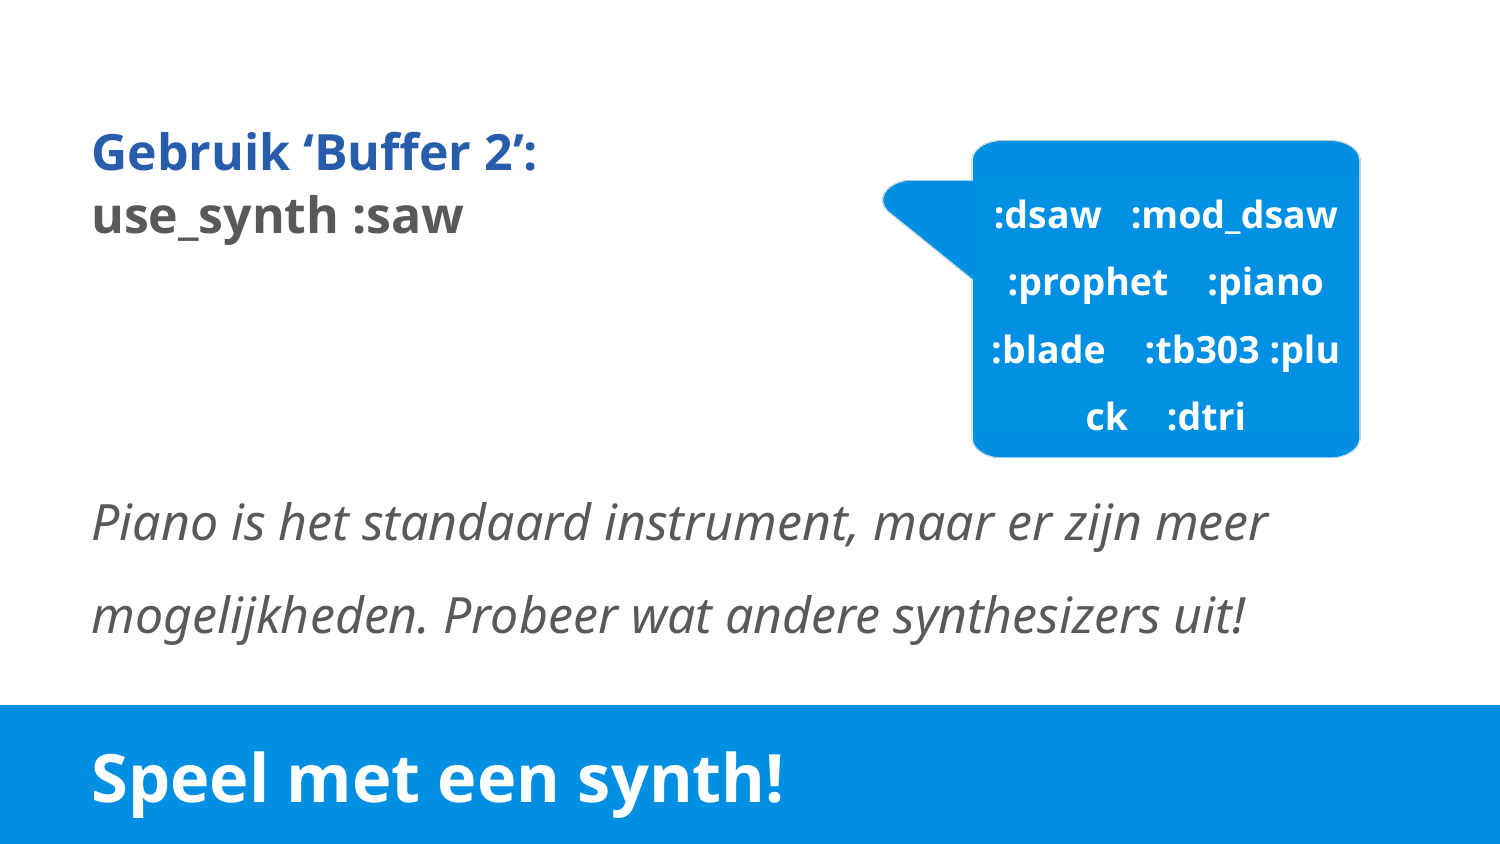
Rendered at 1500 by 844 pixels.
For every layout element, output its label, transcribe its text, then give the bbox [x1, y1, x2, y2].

title Speel met een synth! [76, 721, 1500, 828]
picture [0, 705, 1500, 844]
list use_synth :saw Piano is het standaard instrument, maar er zijn meer mogelijkheden. Probeer wat andere synthesizers uit! [76, 168, 1454, 500]
text_box :dsaw :mod_dsaw :prophet :piano :blade :tb303 :pluck :dtri [974, 173, 1358, 434]
picture [823, 100, 1422, 498]
subtitle Gebruik ‘Buffer 2’: [76, 75, 1438, 152]
